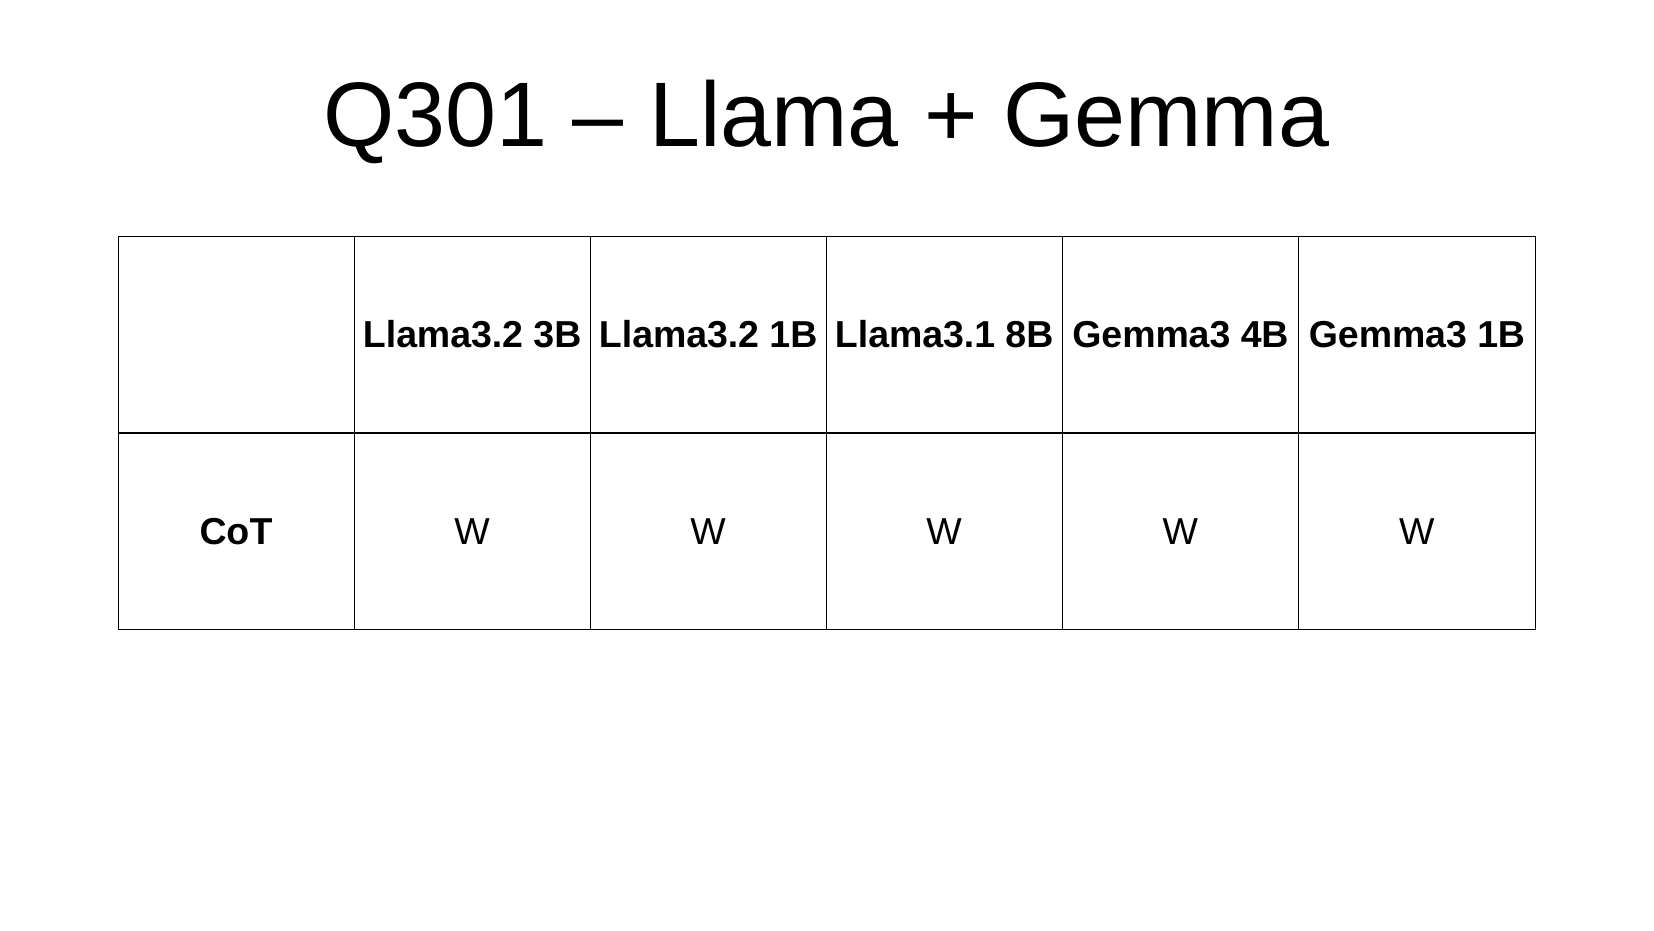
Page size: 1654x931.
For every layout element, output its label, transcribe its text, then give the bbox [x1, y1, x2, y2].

table_cell W [355, 434, 590, 629]
title Q301 – Llama + Gemma [82, 37, 1571, 193]
table_header Llama3.1 8B [827, 237, 1062, 432]
table_cell W [1299, 434, 1535, 629]
table_header Llama3.2 3B [355, 237, 590, 432]
table_cell CoT [119, 434, 354, 629]
table_cell W [1063, 434, 1298, 629]
table_header [119, 237, 354, 432]
table_header Gemma3 1B [1299, 237, 1535, 432]
table_cell W [827, 434, 1062, 629]
table_header Llama3.2 1B [591, 237, 826, 432]
table_header Gemma3 4B [1063, 237, 1298, 432]
table_cell W [591, 434, 826, 629]
